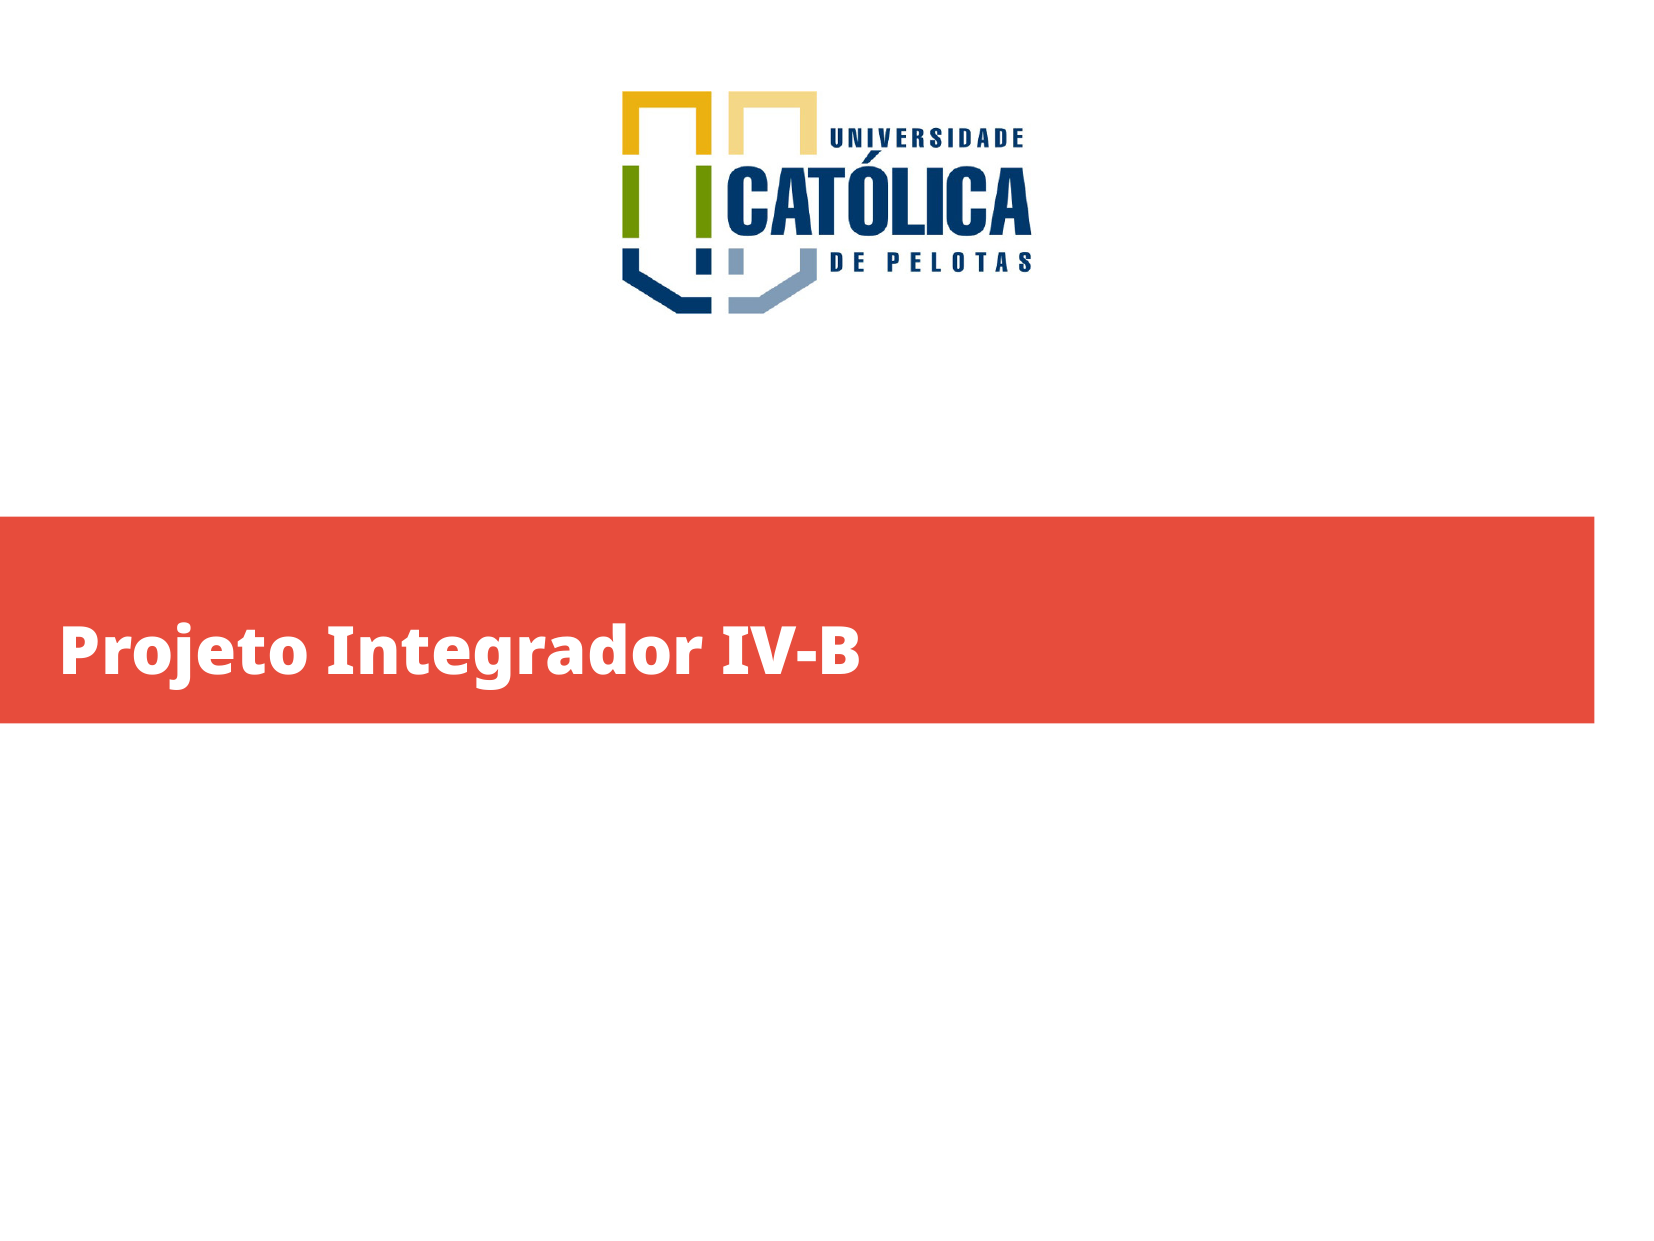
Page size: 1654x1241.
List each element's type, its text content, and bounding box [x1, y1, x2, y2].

picture [605, 73, 1048, 331]
title Projeto Integrador IV-B [59, 546, 1595, 694]
